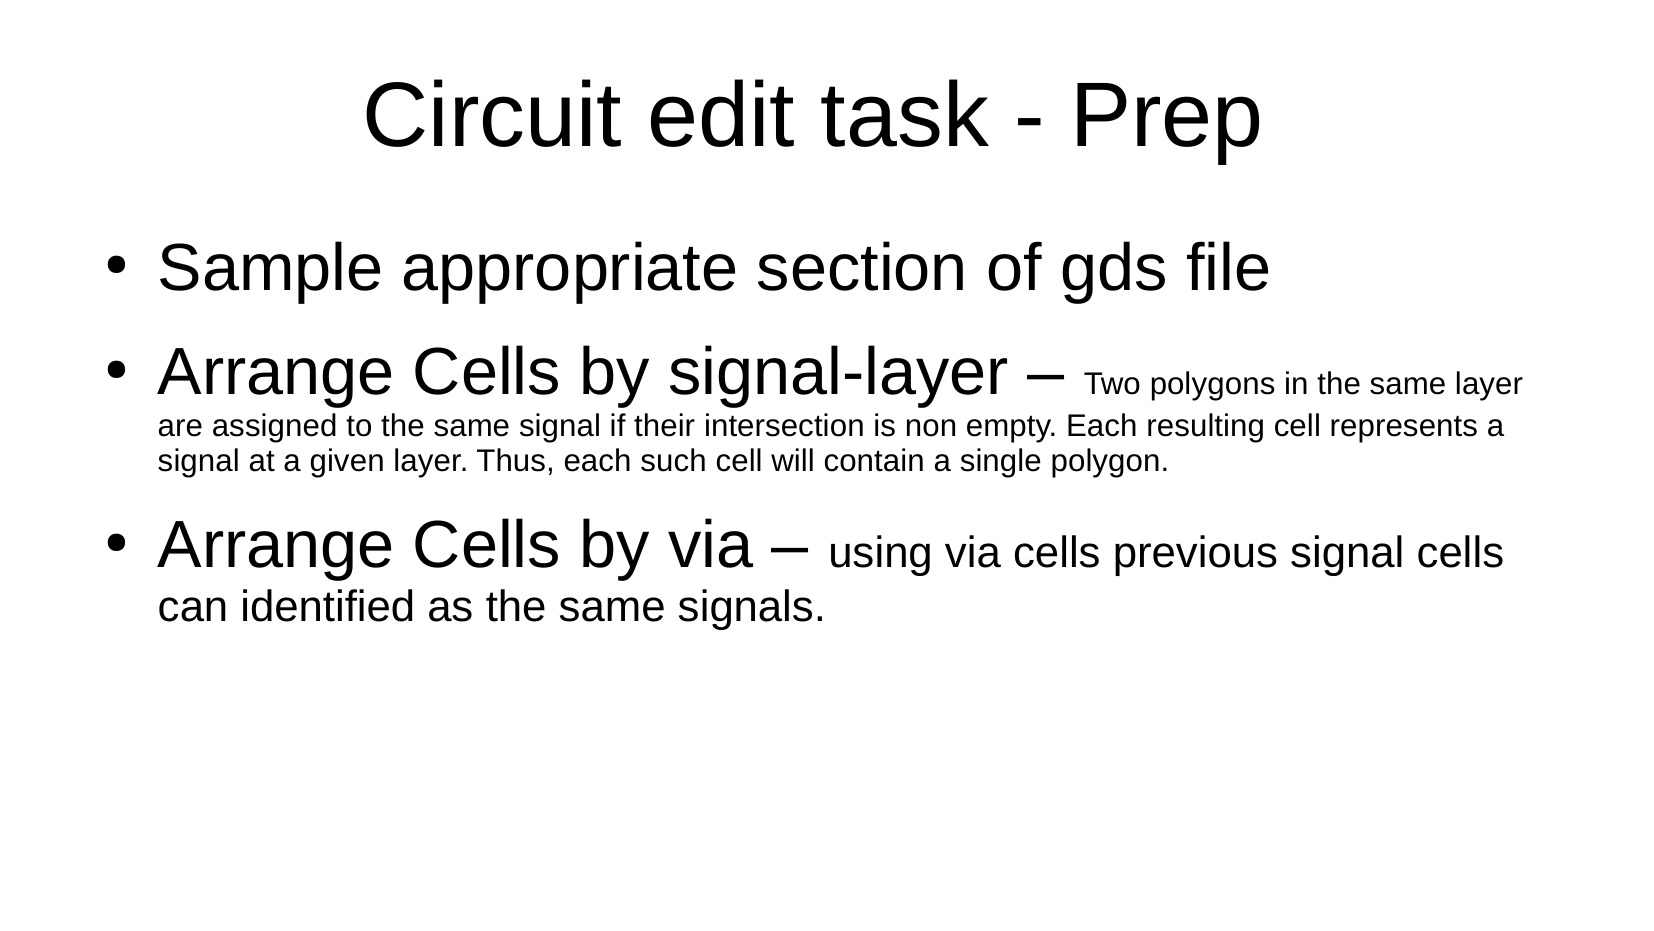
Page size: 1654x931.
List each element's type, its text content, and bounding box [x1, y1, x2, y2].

list Sample appropriate section of gds file Arrange Cells by signal-layer – Two polygons in the same layer are assigned to the same signal if their intersection is non empty. Each resulting cell represents a signal at a given layer. Thus, each such cell will contain a single polygon. Arrange Cells by via – using via cells previous signal cells can identified as the same signals. [86, 229, 1576, 769]
title Circuit edit task - Prep [82, 37, 1571, 193]
